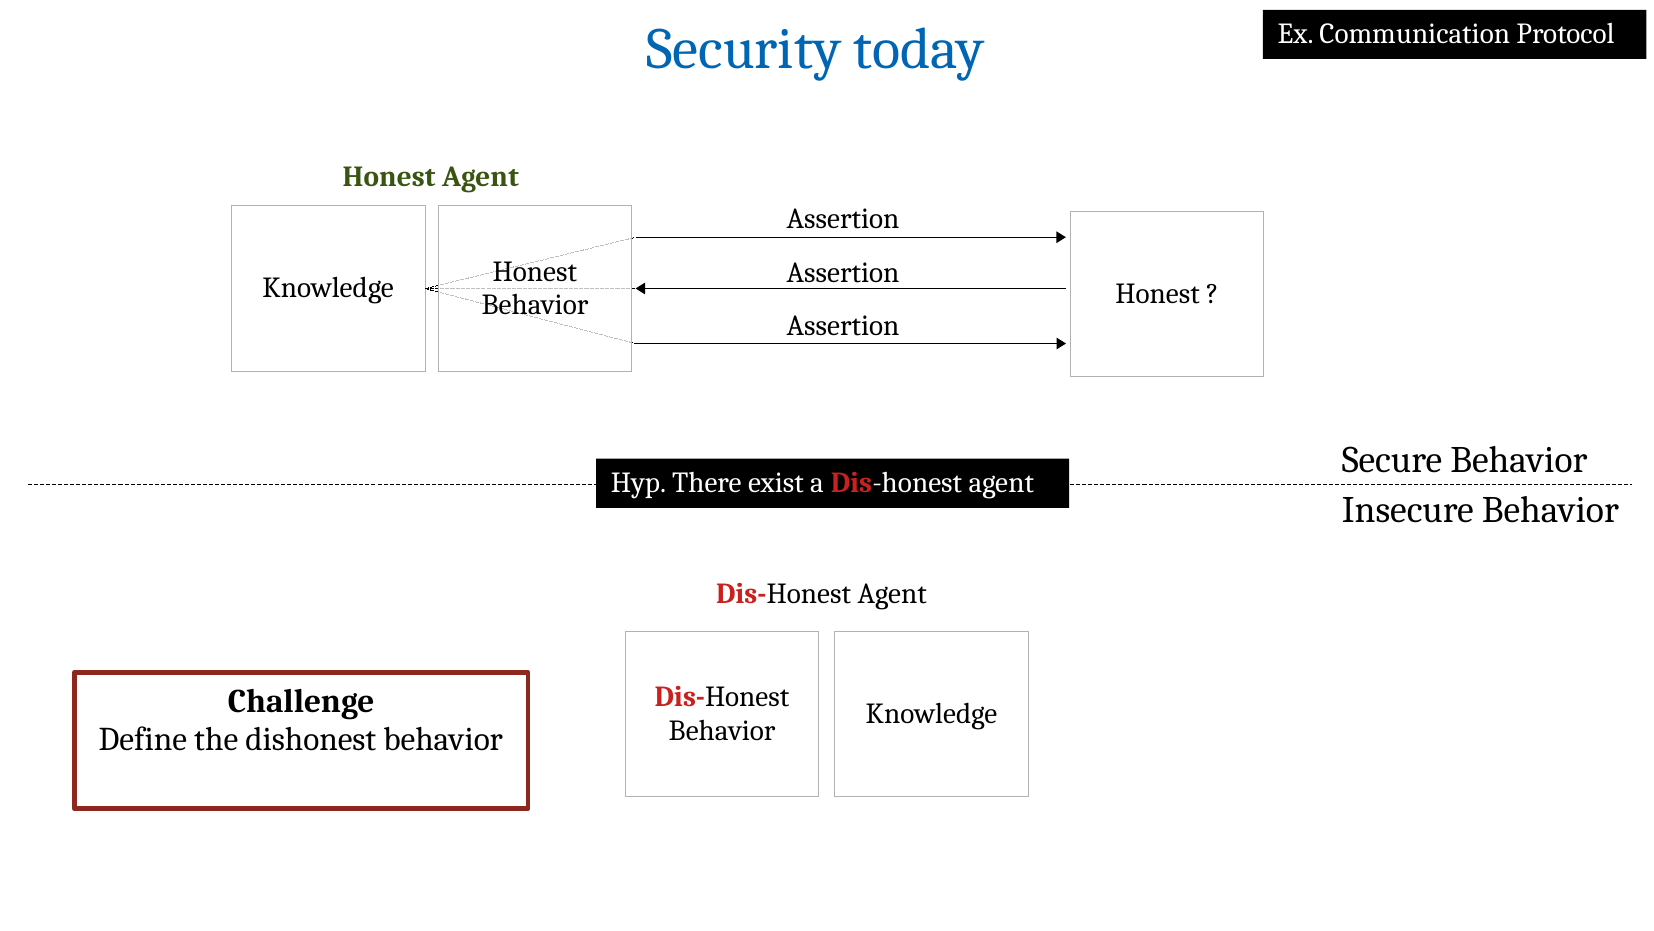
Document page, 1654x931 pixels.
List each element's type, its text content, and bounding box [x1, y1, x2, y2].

text_box Ex. Communication Protocol [1262, 9, 1647, 59]
text_box Security today [631, 8, 1022, 92]
text_box Honest Behavior [438, 205, 632, 372]
text_box Assertion [771, 301, 922, 351]
text_box Secure Behavior [1327, 431, 1617, 481]
text_box Dis-Honest Behavior [625, 631, 819, 797]
text_box Hyp. There exist a Dis-honest agent [596, 458, 1070, 508]
text_box Challenge Define the dishonest behavior [74, 672, 528, 809]
text_box Honest Agent [327, 152, 538, 202]
text_box Knowledge [231, 205, 426, 372]
text_box Assertion [771, 195, 922, 237]
text_box Assertion [771, 248, 922, 298]
text_box Honest ? [1070, 211, 1264, 377]
text_box Insecure Behavior [1327, 481, 1648, 541]
text_box Knowledge [834, 631, 1029, 797]
text_box Dis-Honest Agent [701, 569, 953, 619]
text_box Assertion [771, 238, 922, 245]
